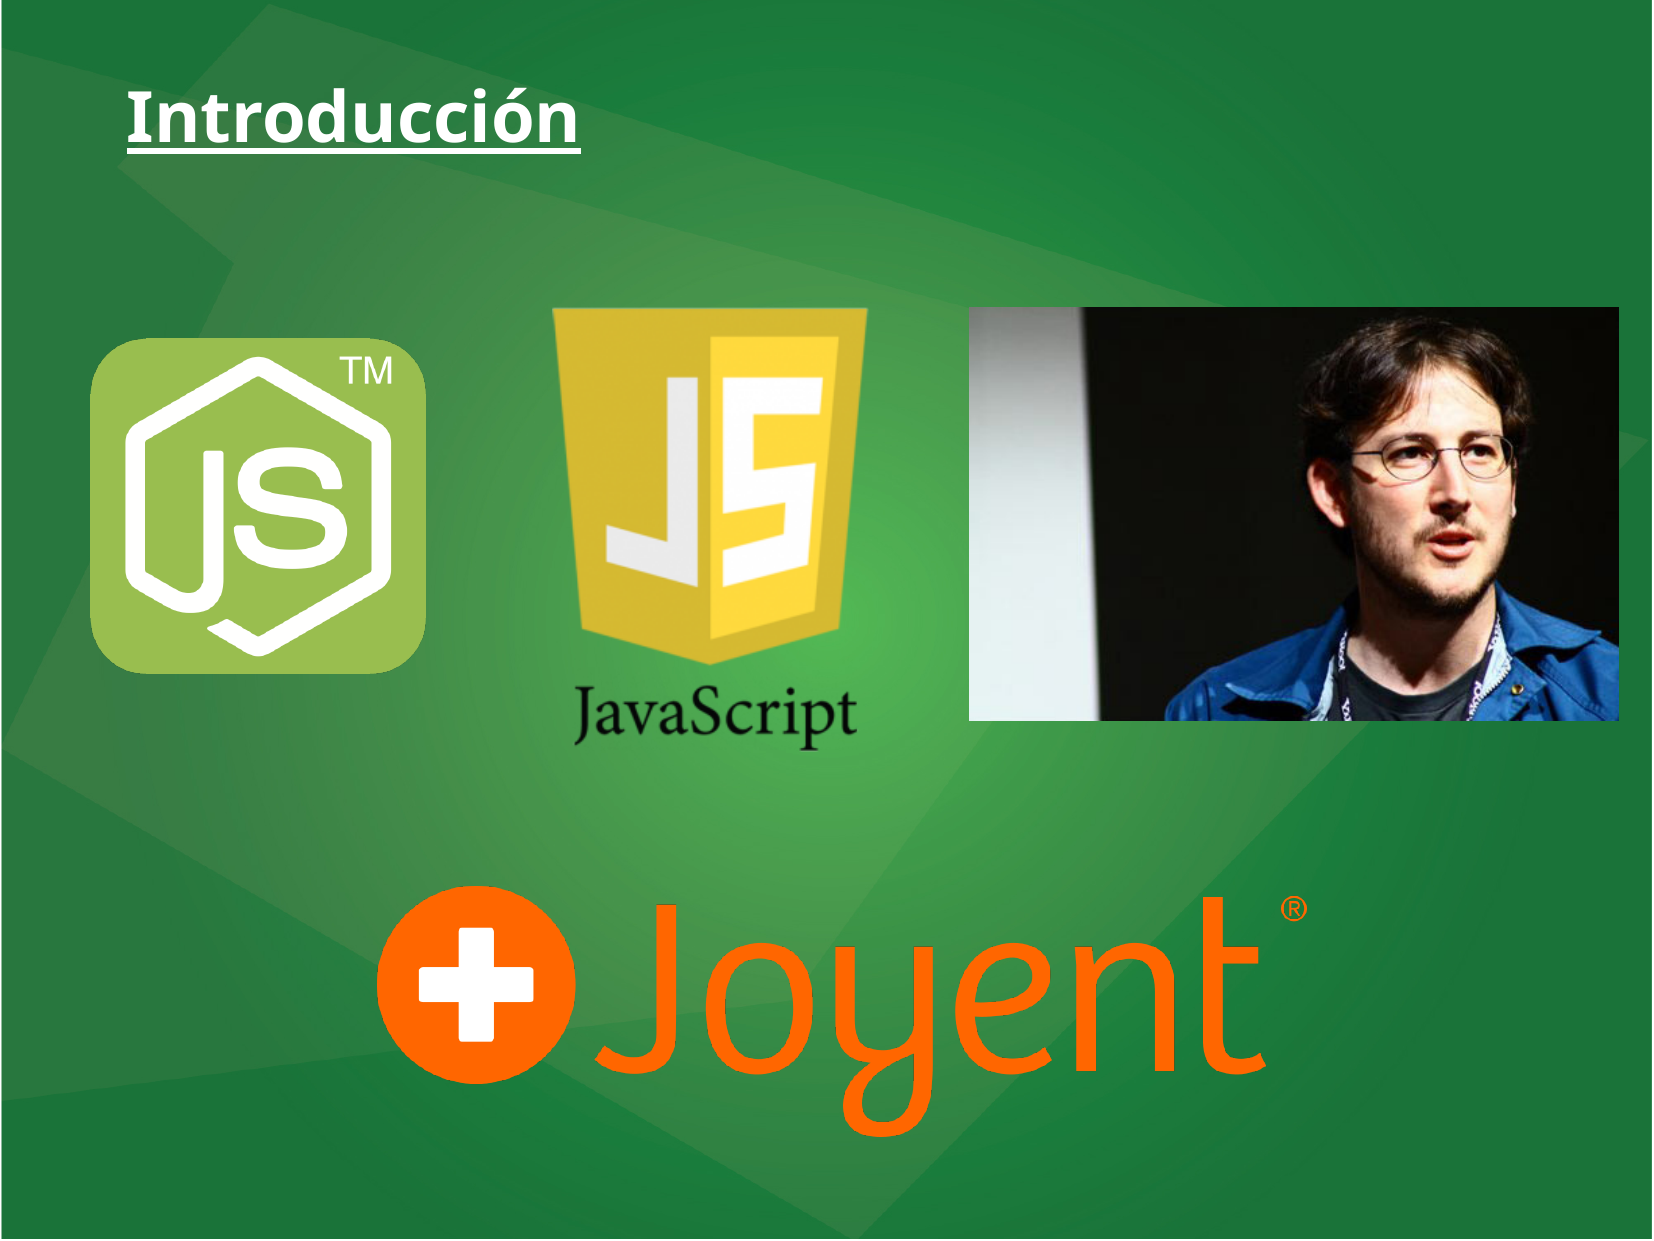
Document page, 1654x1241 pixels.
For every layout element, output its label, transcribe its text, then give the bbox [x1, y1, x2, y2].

picture [0, 0, 1652, 1241]
title Introducción [0, 11, 792, 219]
